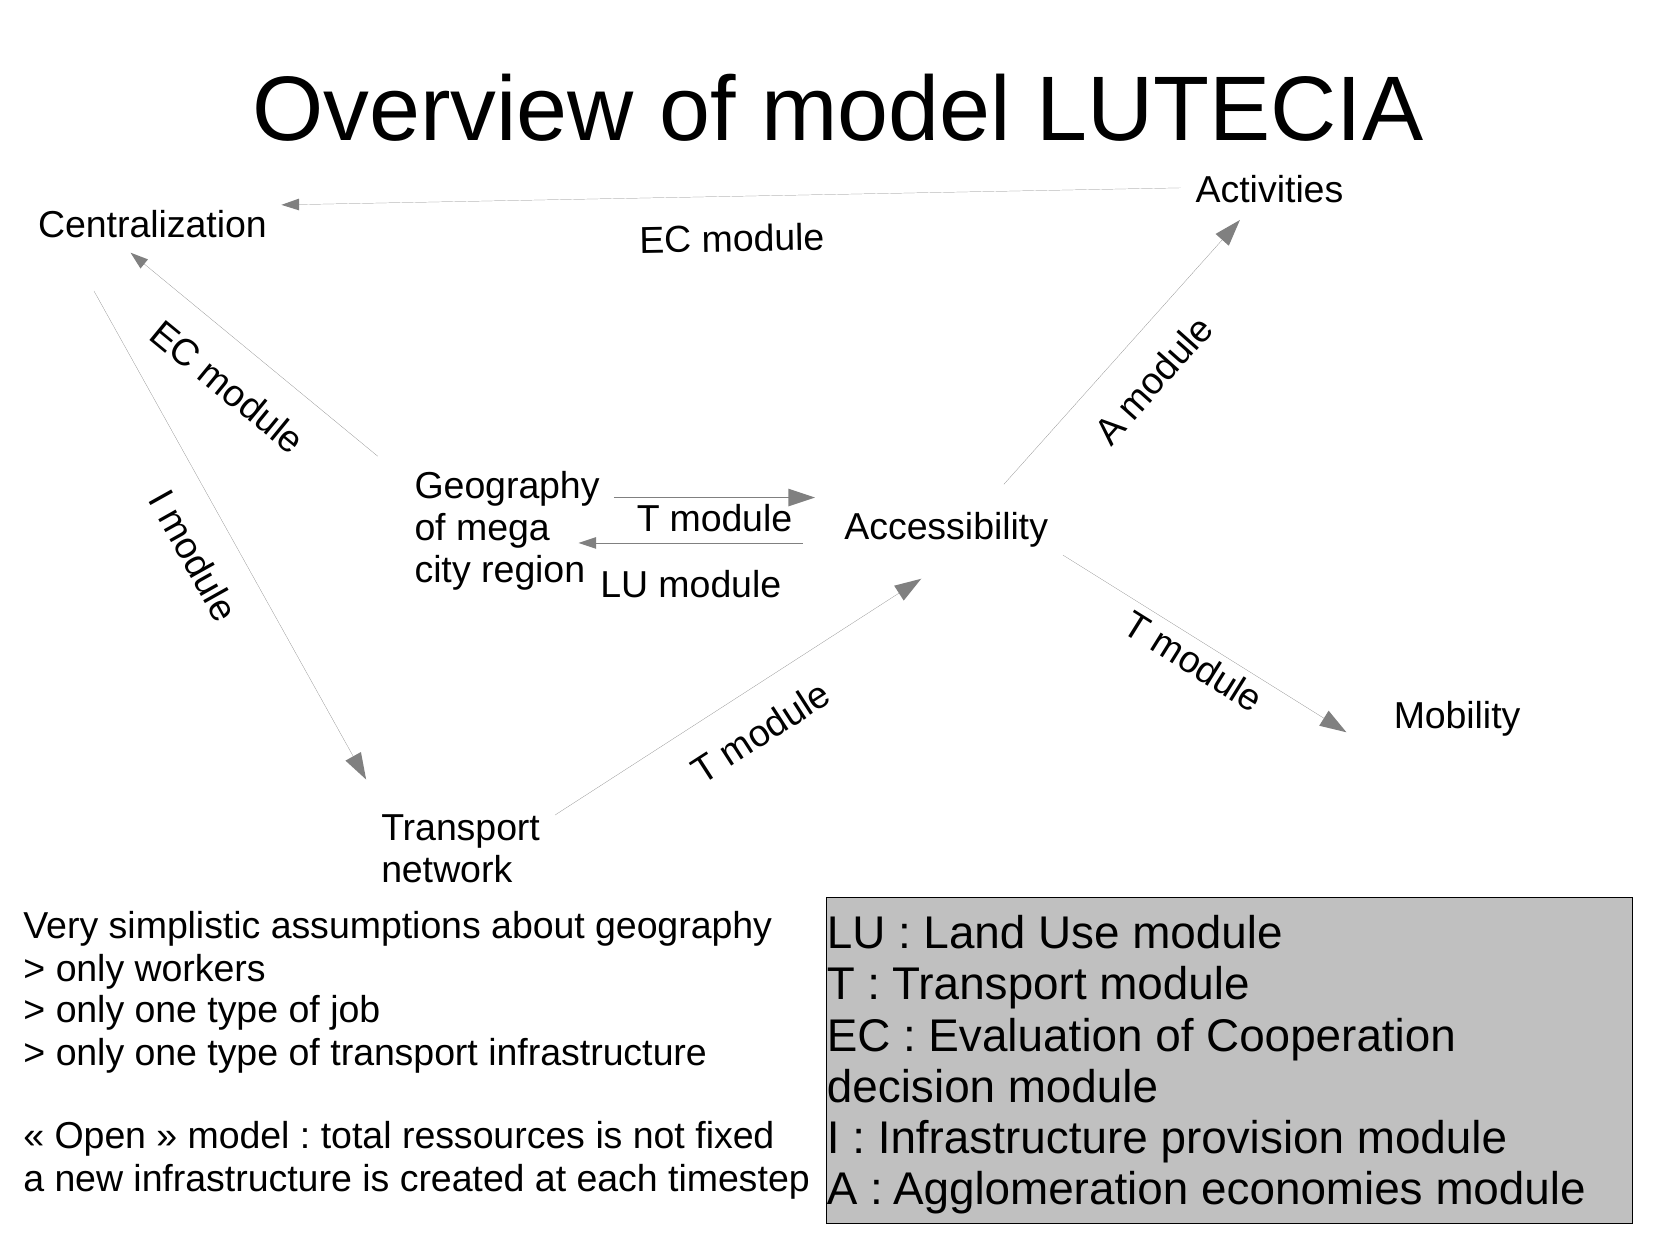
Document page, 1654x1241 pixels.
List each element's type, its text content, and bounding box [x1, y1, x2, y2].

text_box Mobility [1379, 687, 1536, 745]
text_box Accessibility [829, 498, 1064, 556]
text_box Centralization [23, 196, 283, 254]
text_box Very simplistic assumptions about geography > only workers > only one type of job > only one type of transport infrastructure « Open » model : total ressources is not fixed a new infrastructure is created at each timestep [8, 897, 827, 1207]
title Overview of model LUTECIA [94, 5, 1583, 213]
text_box Activities [1180, 213, 1359, 248]
text_box Geography of mega city region [399, 456, 615, 598]
text_box Transport network [366, 798, 557, 897]
subtitle LU : Land Use module T : Transport module EC : Evaluation of Cooperation decision module I : Infrastructure provision module A : Agglomeration economies module [826, 897, 1633, 1224]
